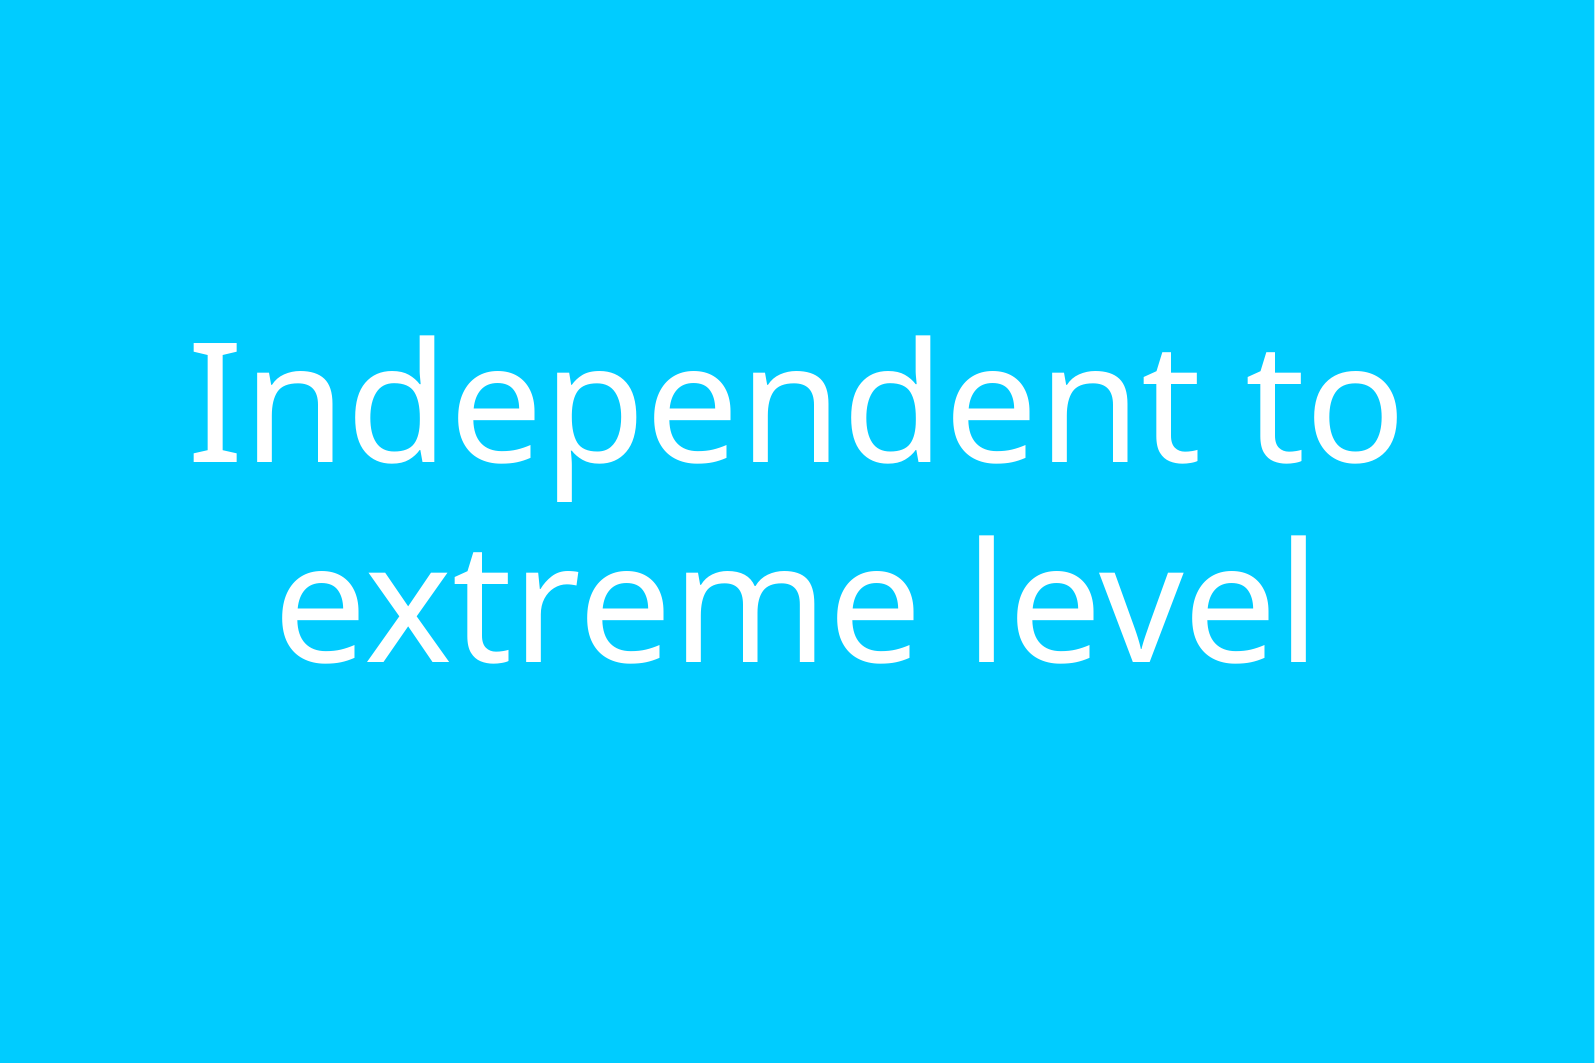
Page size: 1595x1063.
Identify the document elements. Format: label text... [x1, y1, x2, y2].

text_box Independent to extreme level [79, 42, 1515, 951]
